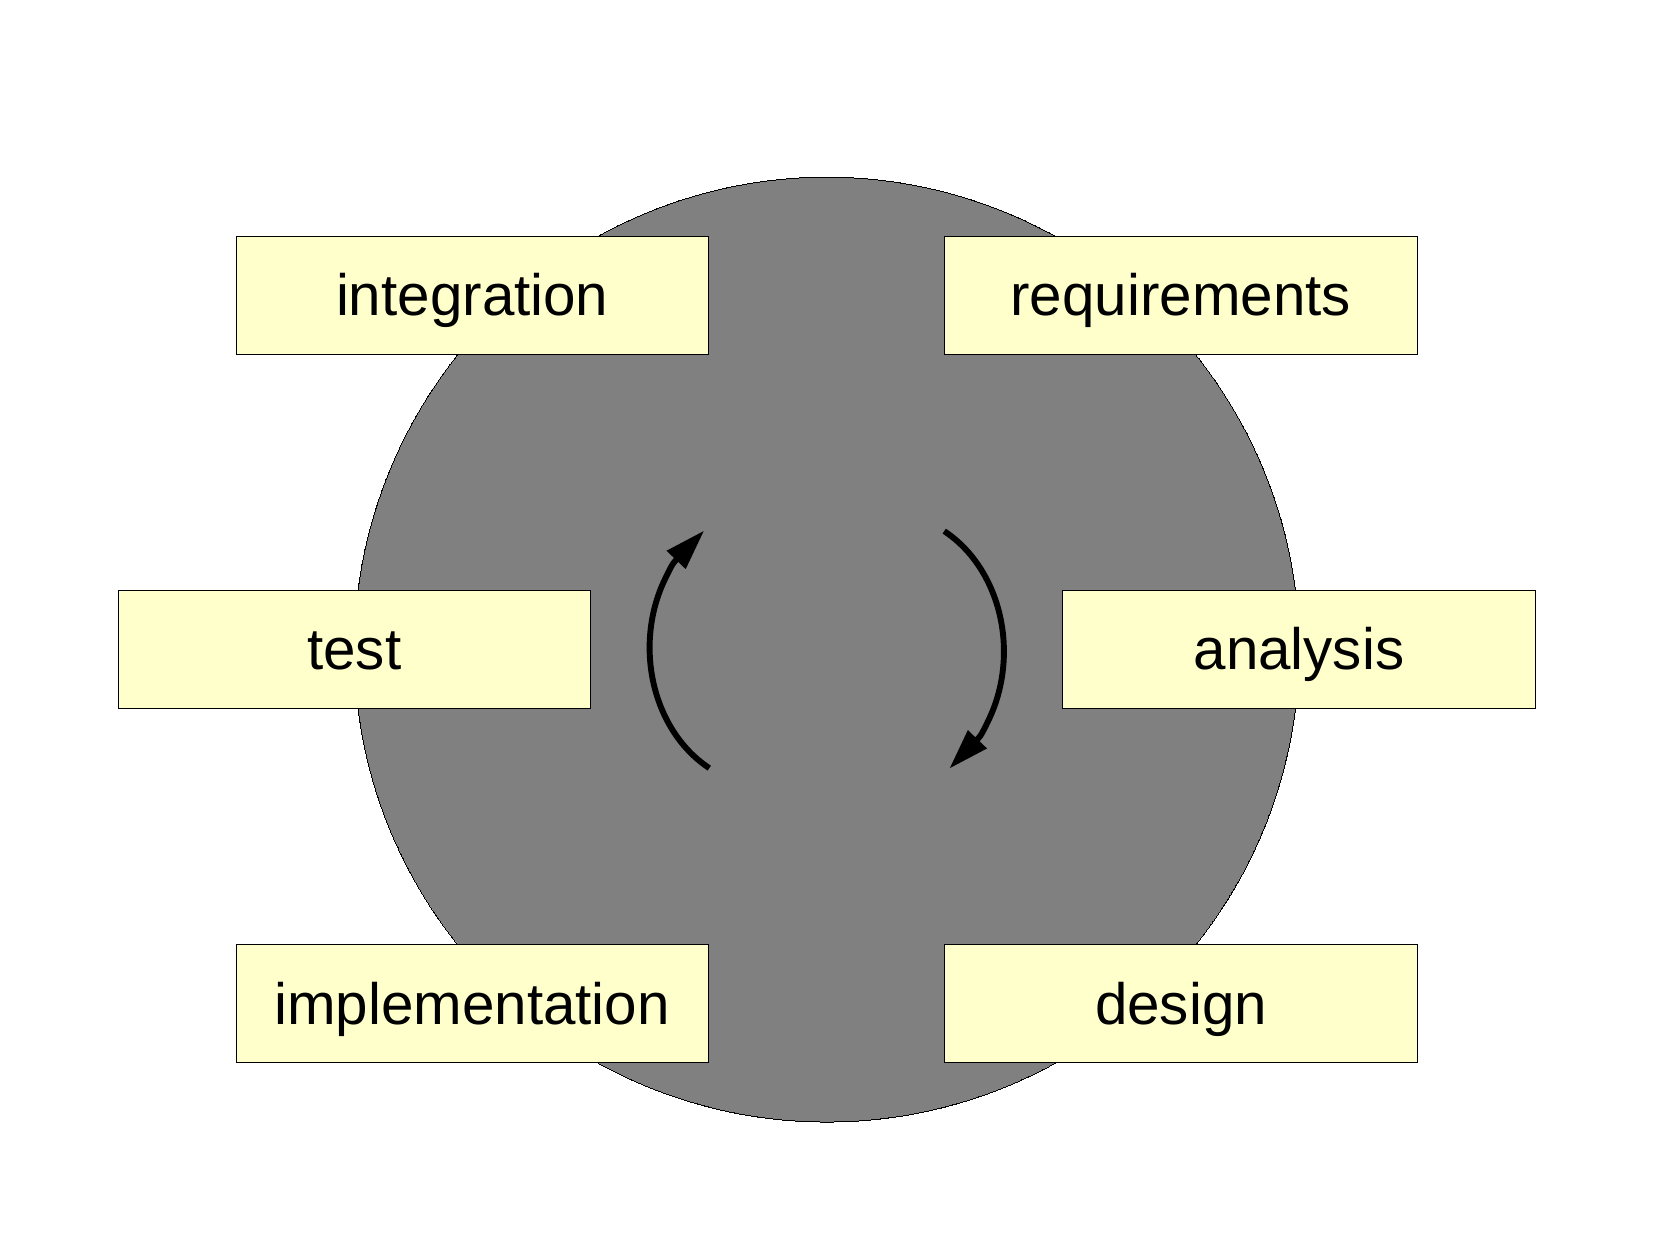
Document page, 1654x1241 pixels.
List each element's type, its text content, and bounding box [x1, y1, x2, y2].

text_box integration [236, 236, 709, 355]
text_box requirements [944, 236, 1418, 355]
text_box test [118, 590, 591, 709]
text_box implementation [236, 944, 709, 1063]
text_box [358, 177, 1296, 1123]
text_box analysis [1062, 590, 1536, 709]
text_box design [944, 944, 1418, 1063]
